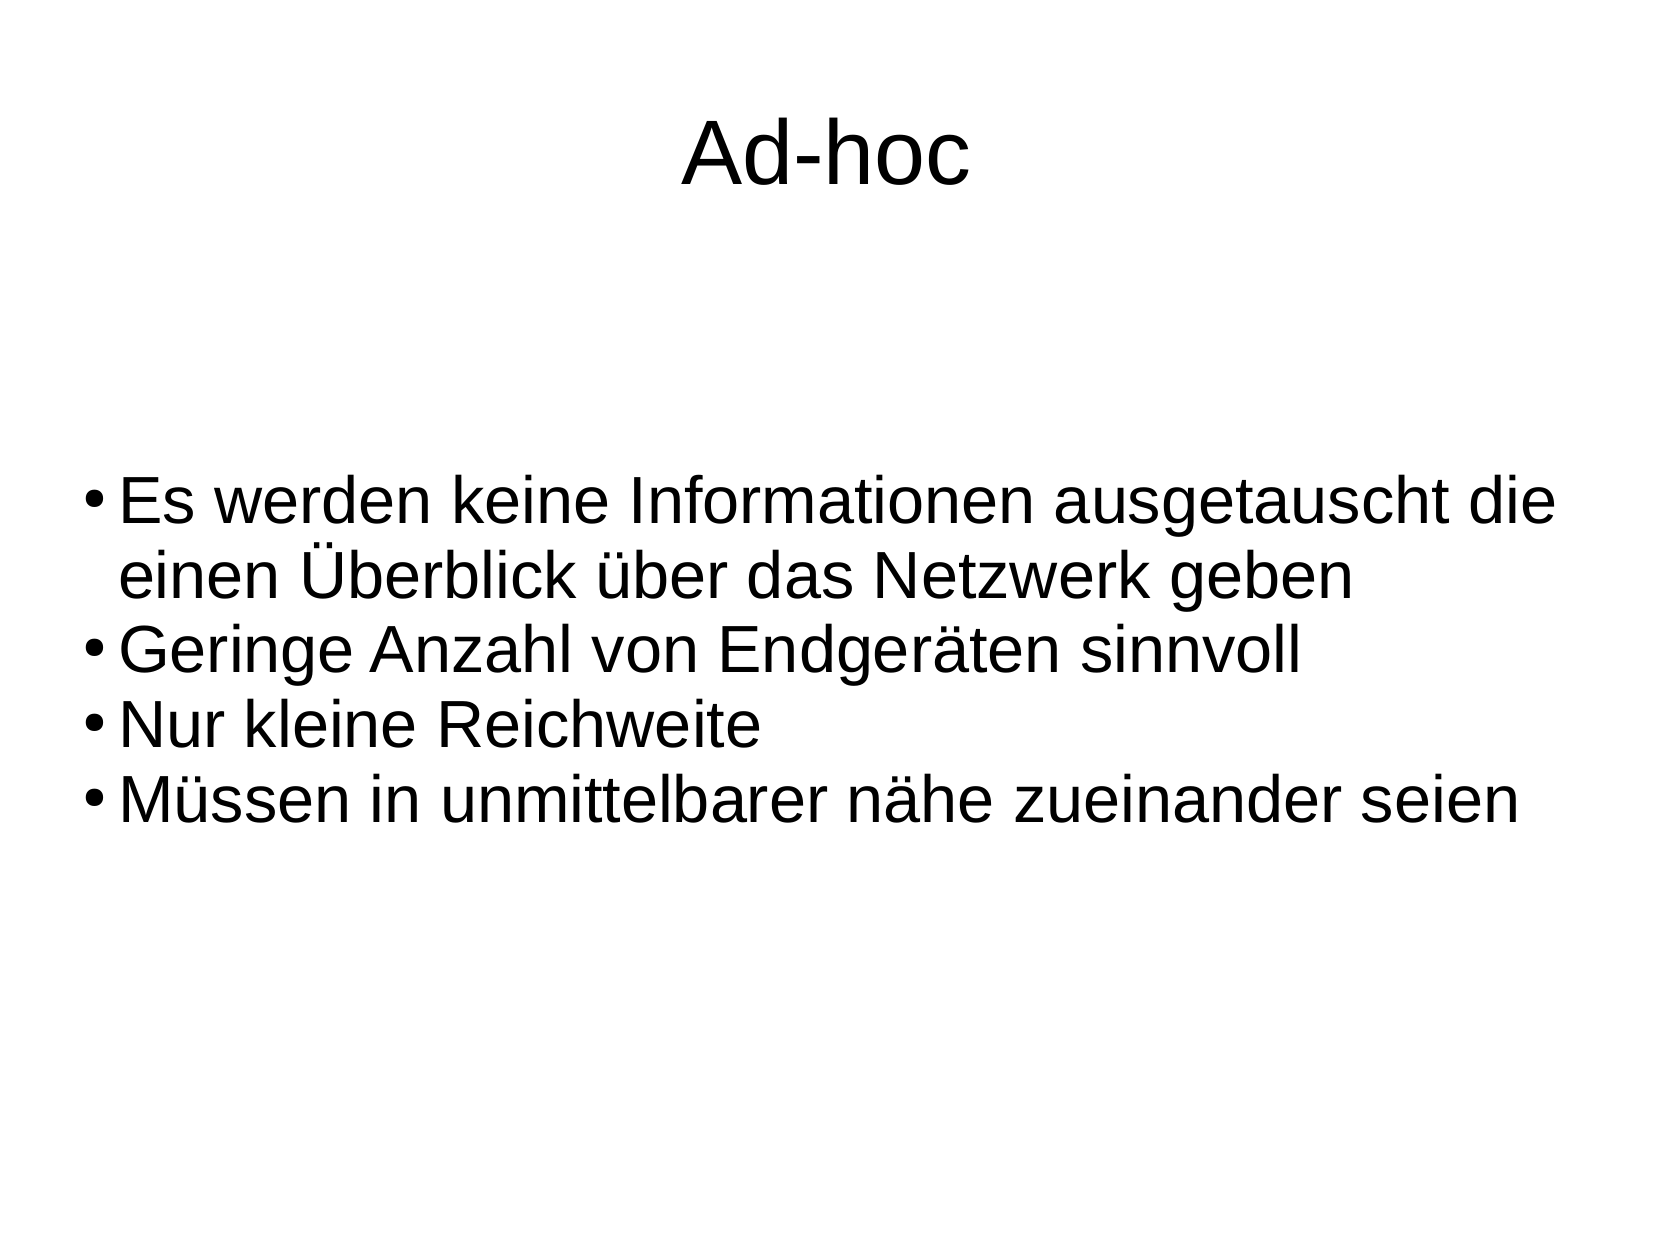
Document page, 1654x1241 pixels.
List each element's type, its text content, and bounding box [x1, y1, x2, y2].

subtitle Es werden keine Informationen ausgetauscht die einen Überblick über das Netzwerk geben Geringe Anzahl von Endgeräten sinnvoll Nur kleine Reichweite Müssen in unmittelbarer nähe zueinander seien [82, 290, 1571, 1010]
title Ad-hoc [82, 49, 1571, 257]
